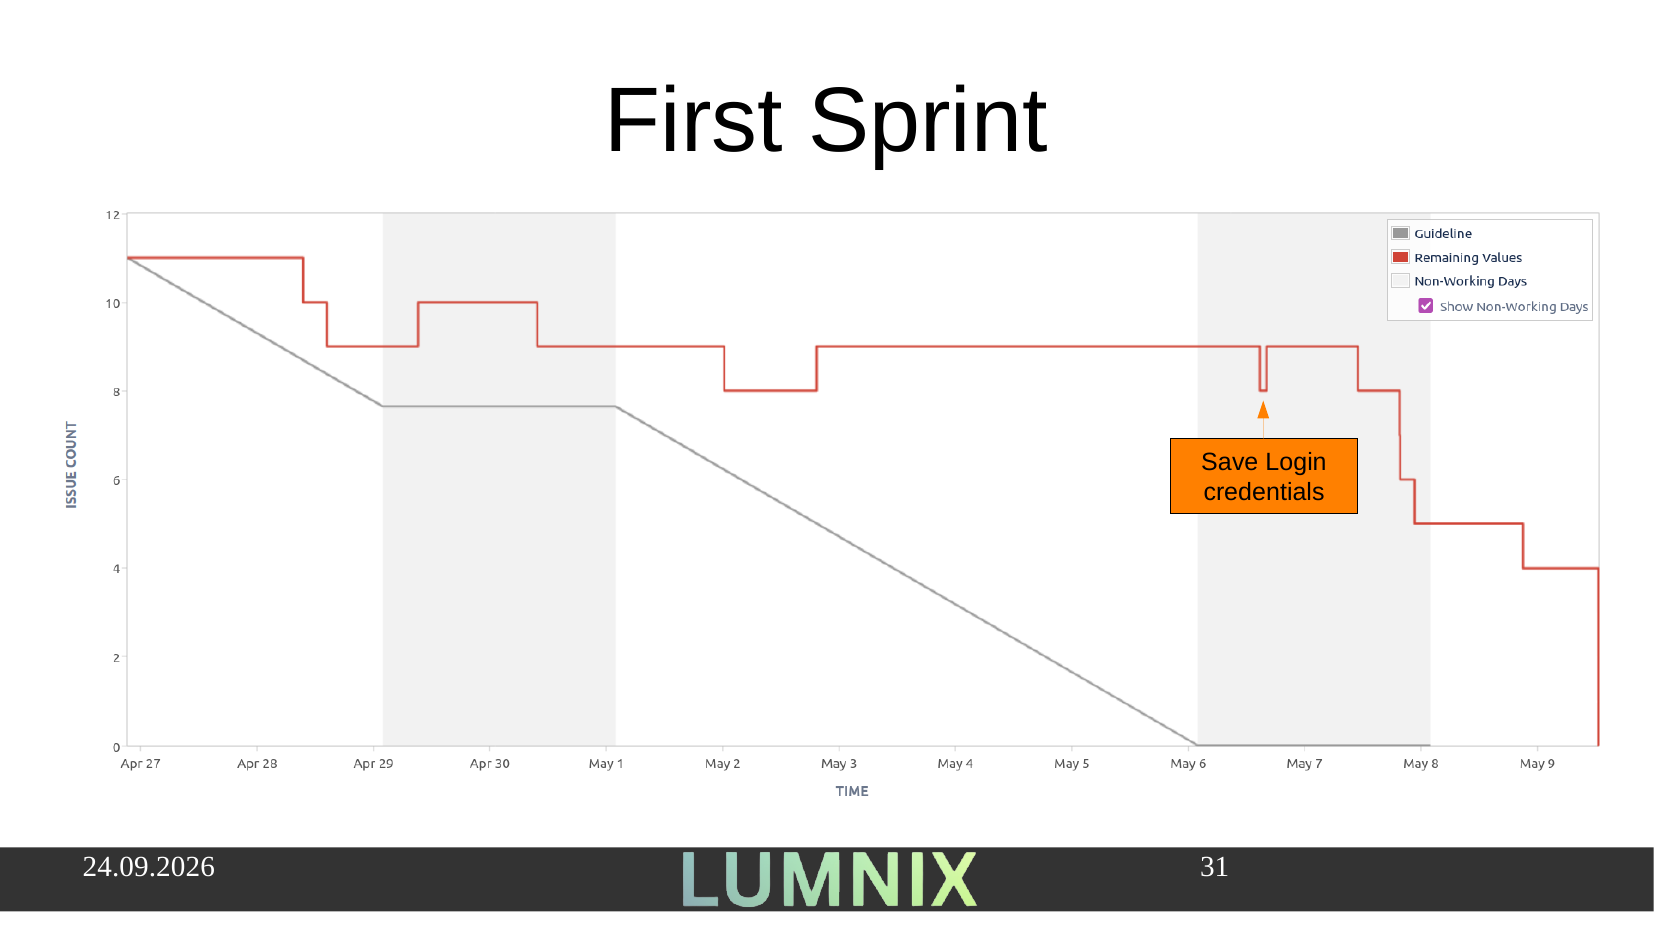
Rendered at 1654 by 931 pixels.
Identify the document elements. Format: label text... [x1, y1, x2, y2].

title First Sprint [82, 37, 1571, 193]
text_box [1200, 847, 1586, 912]
text_box Save Login credentials [1170, 438, 1358, 513]
text_box 23.05.2023 [82, 847, 468, 912]
picture [42, 188, 1612, 801]
